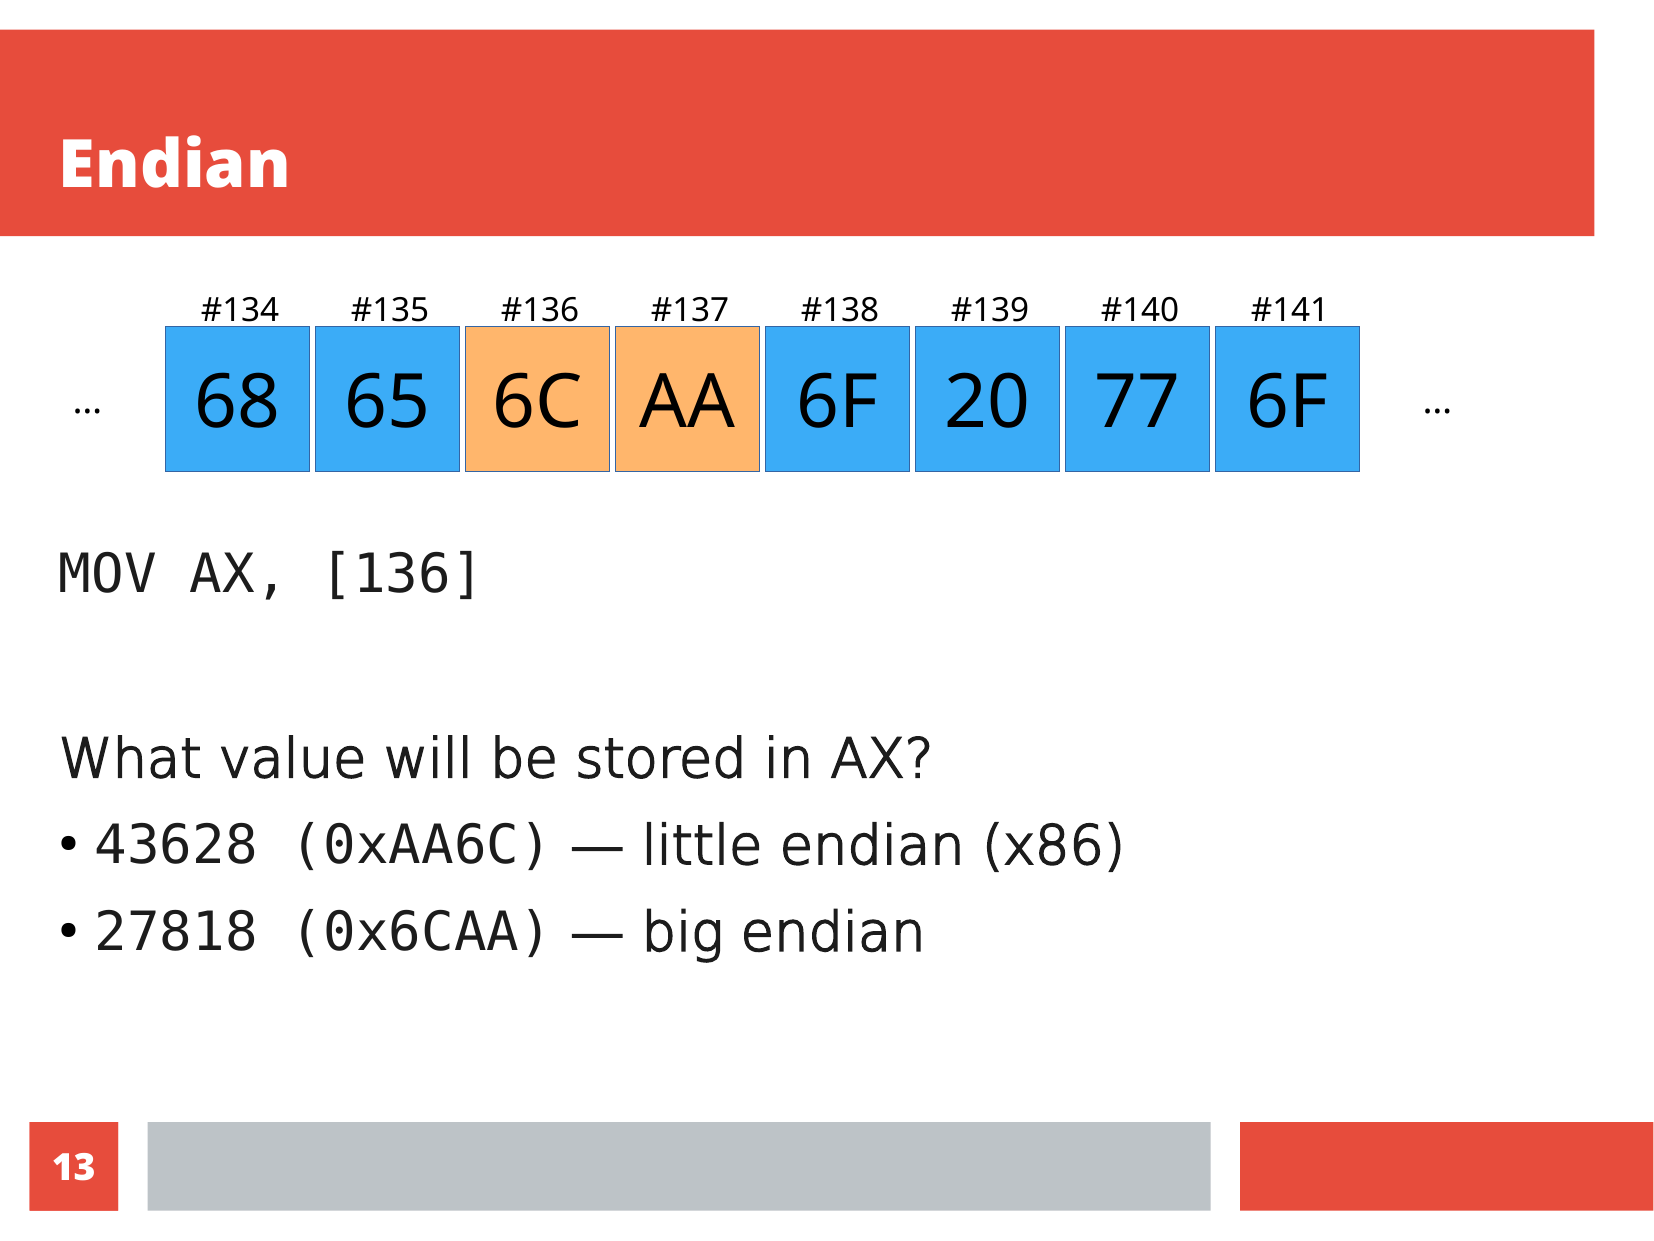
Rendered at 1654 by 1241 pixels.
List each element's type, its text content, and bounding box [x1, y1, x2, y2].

text_box 68 [165, 327, 310, 472]
title Endian [59, 59, 1595, 207]
text_box … [1365, 326, 1510, 472]
text_box #135 [316, 291, 465, 327]
text_box #141 [1215, 291, 1366, 327]
text_box #136 [465, 291, 616, 327]
text_box #134 [165, 291, 316, 327]
text_box #140 [1065, 291, 1215, 327]
text_box 77 [1065, 327, 1210, 472]
text_box AA [615, 327, 760, 472]
text_box 6F [765, 327, 910, 472]
text_box 65 [315, 327, 460, 472]
text_box 6C [465, 327, 610, 472]
text_box 20 [915, 327, 1060, 472]
text_box #137 [616, 291, 765, 327]
text_box #138 [765, 291, 915, 327]
list MOV AX, [136] What value will be stored in AX? 43628 (0xAA6C) — little endian (x86) 27818 (0x6CAA) — big endian [59, 542, 1565, 1051]
text_box #139 [915, 291, 1065, 327]
text_box 6F [1215, 327, 1360, 472]
text_box … [15, 326, 160, 472]
